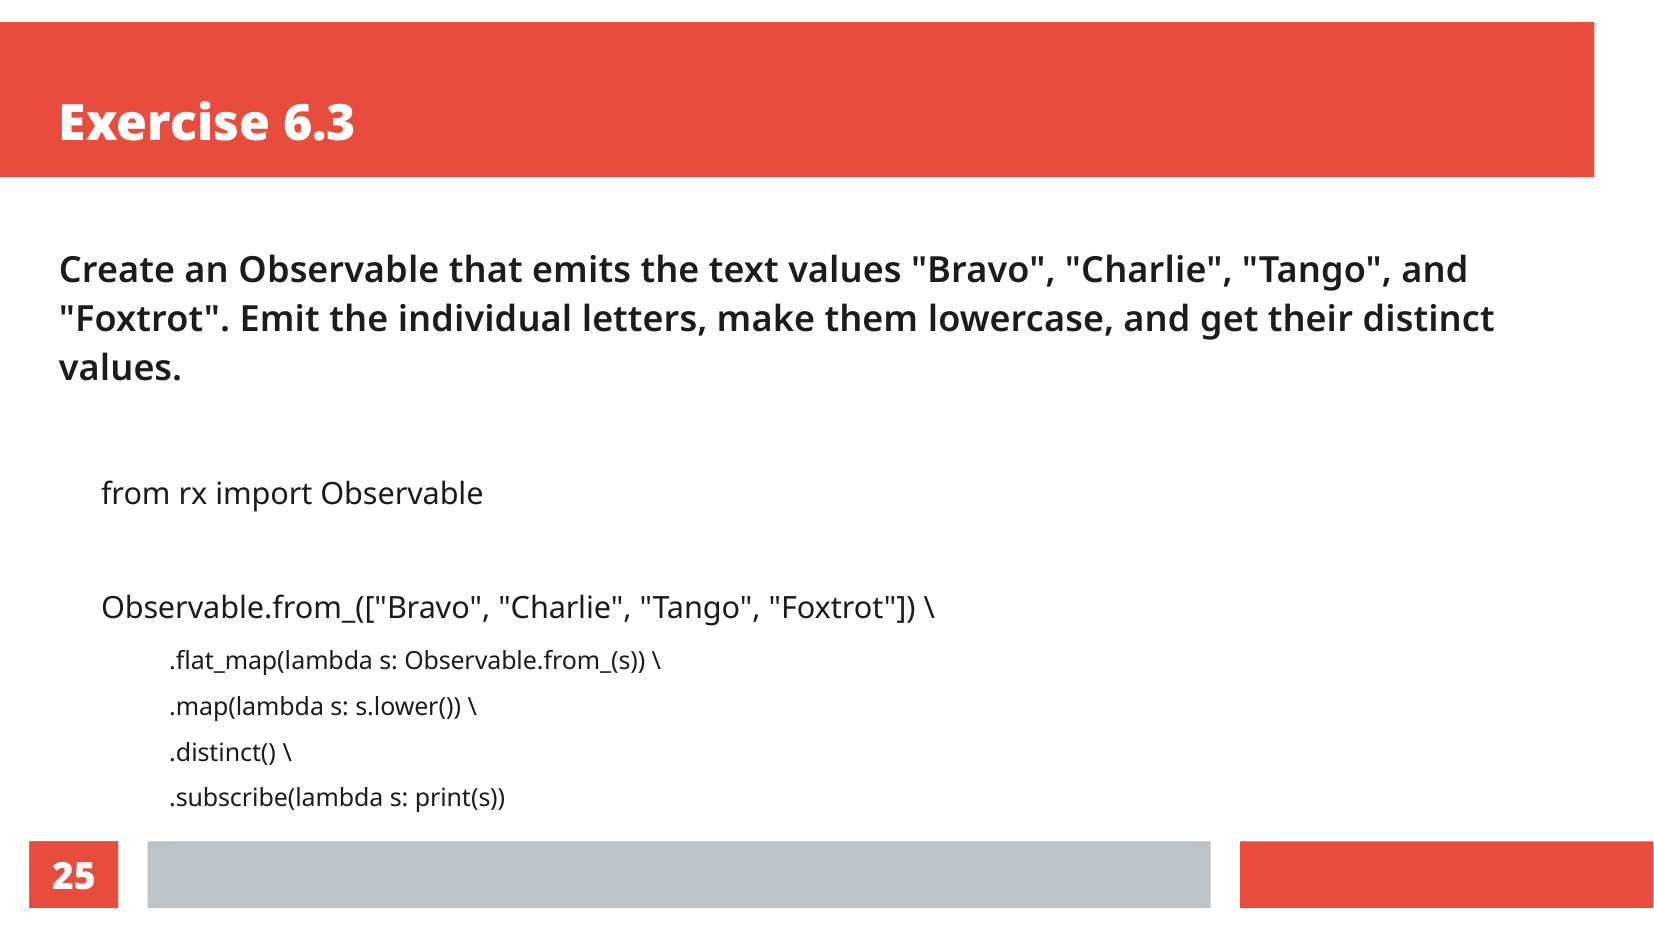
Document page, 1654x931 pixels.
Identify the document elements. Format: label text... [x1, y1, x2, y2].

title Exercise 6.3 [58, 44, 1595, 155]
list Create an Observable that emits the text values "Bravo", "Charlie", "Tango", and "Foxtrot". Emit the individual letters, make them lowercase, and get their distinct values. from rx import Observable Observable.from_(["Bravo", "Charlie", "Tango", "Foxtrot"]) \ .flat_map(lambda s: Observable.from_(s)) \ .map(lambda s: s.lower()) \ .distinct() \ .subscribe(lambda s: print(s)) [58, 243, 1565, 820]
